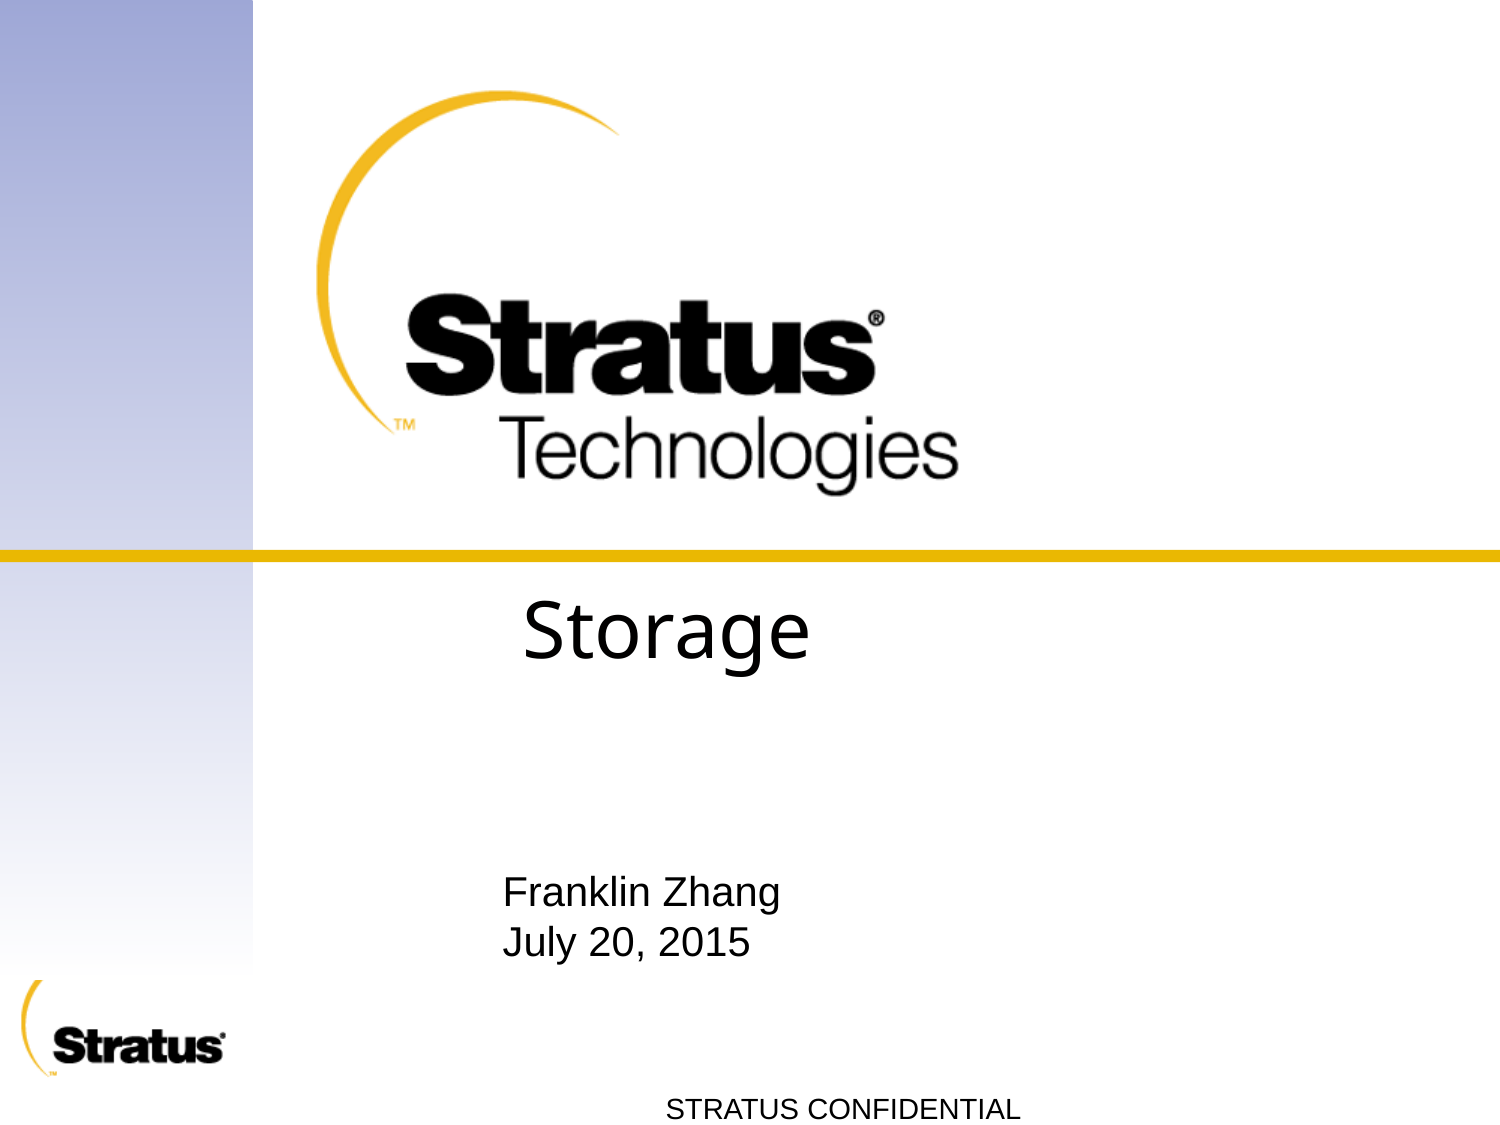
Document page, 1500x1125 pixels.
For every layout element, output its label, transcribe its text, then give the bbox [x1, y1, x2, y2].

picture [12, 980, 238, 1088]
text_box Franklin Zhang July 20, 2015 [487, 849, 1205, 1043]
picture [300, 74, 975, 509]
title Storage [487, 575, 1438, 813]
